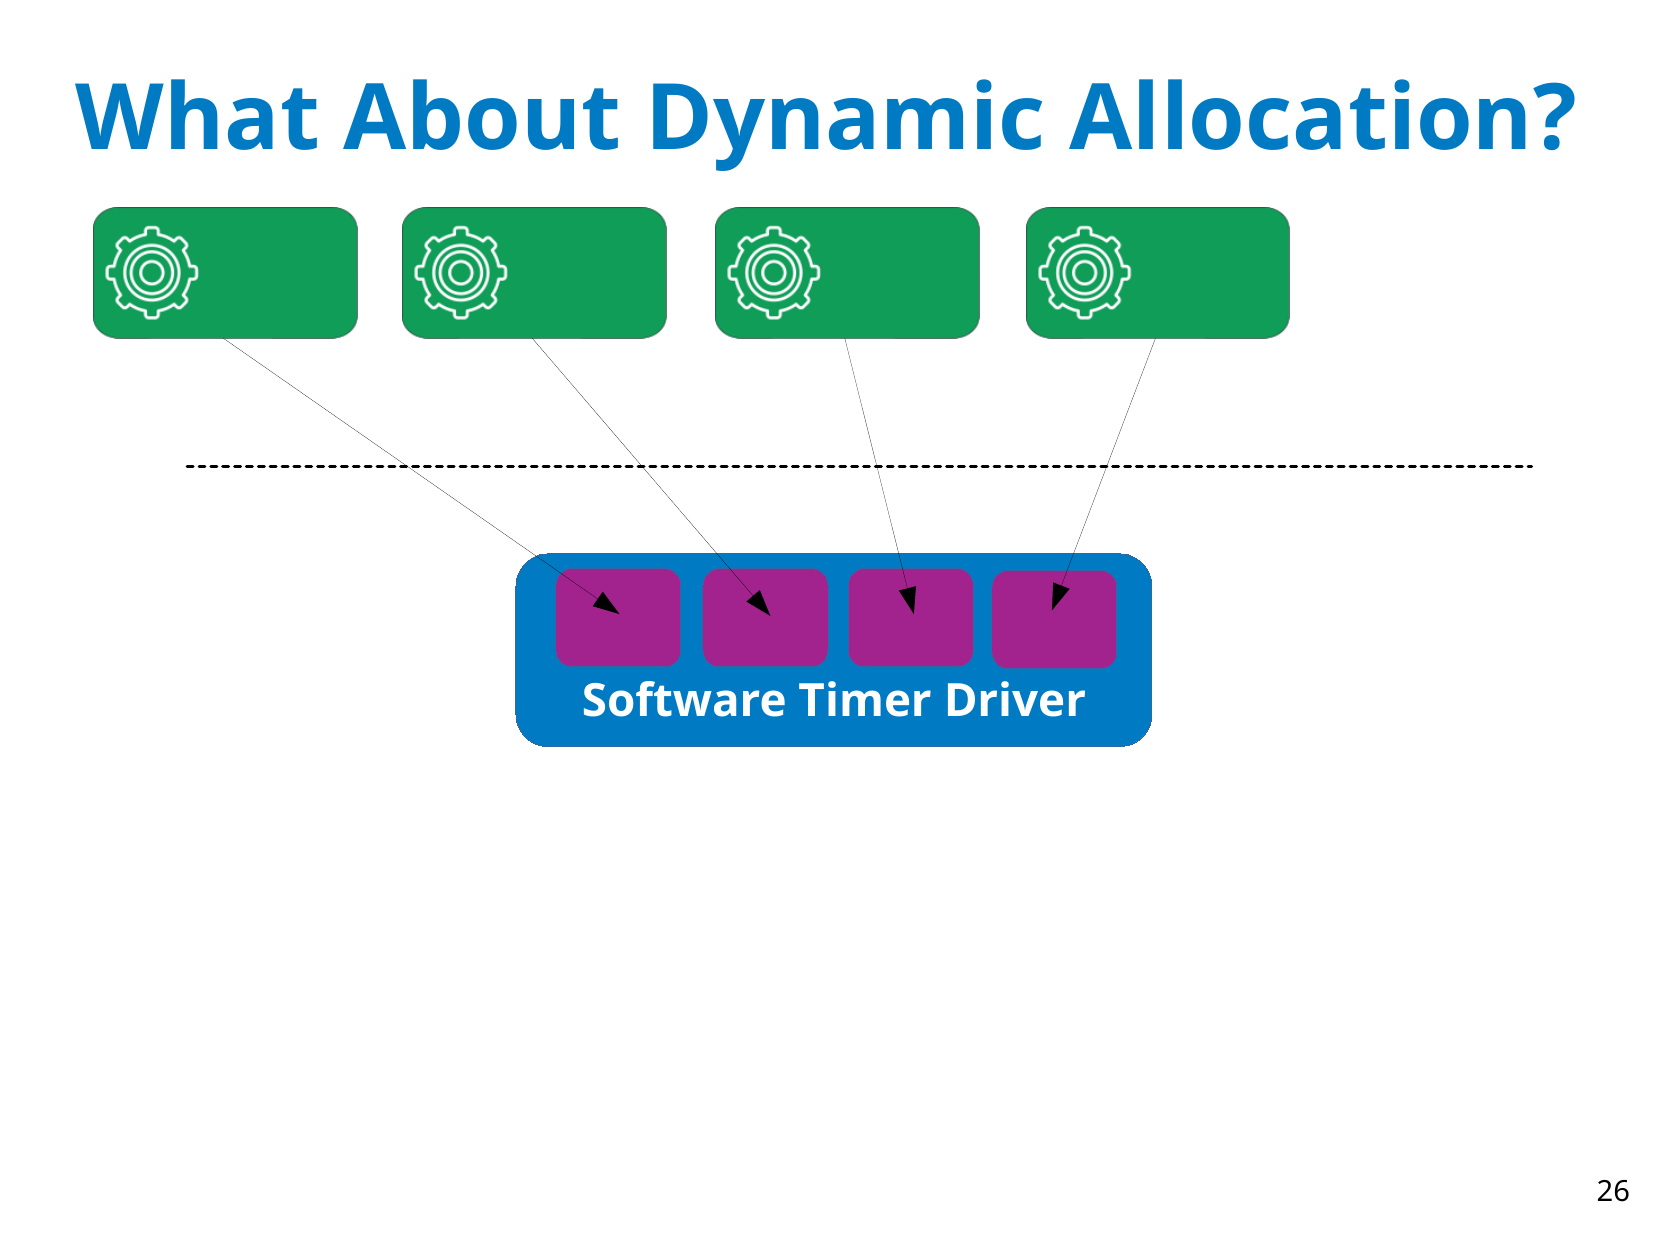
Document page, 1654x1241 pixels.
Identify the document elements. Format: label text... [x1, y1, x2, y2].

text_box Software Timer Driver [515, 553, 1152, 747]
picture [93, 207, 358, 339]
picture [402, 207, 667, 339]
picture [715, 207, 980, 339]
picture [1026, 207, 1290, 339]
text_box [848, 568, 974, 667]
text_box [702, 568, 829, 667]
text_box What About Dynamic Allocation? [0, 0, 1654, 237]
text_box [555, 568, 681, 667]
text_box [991, 570, 1117, 669]
